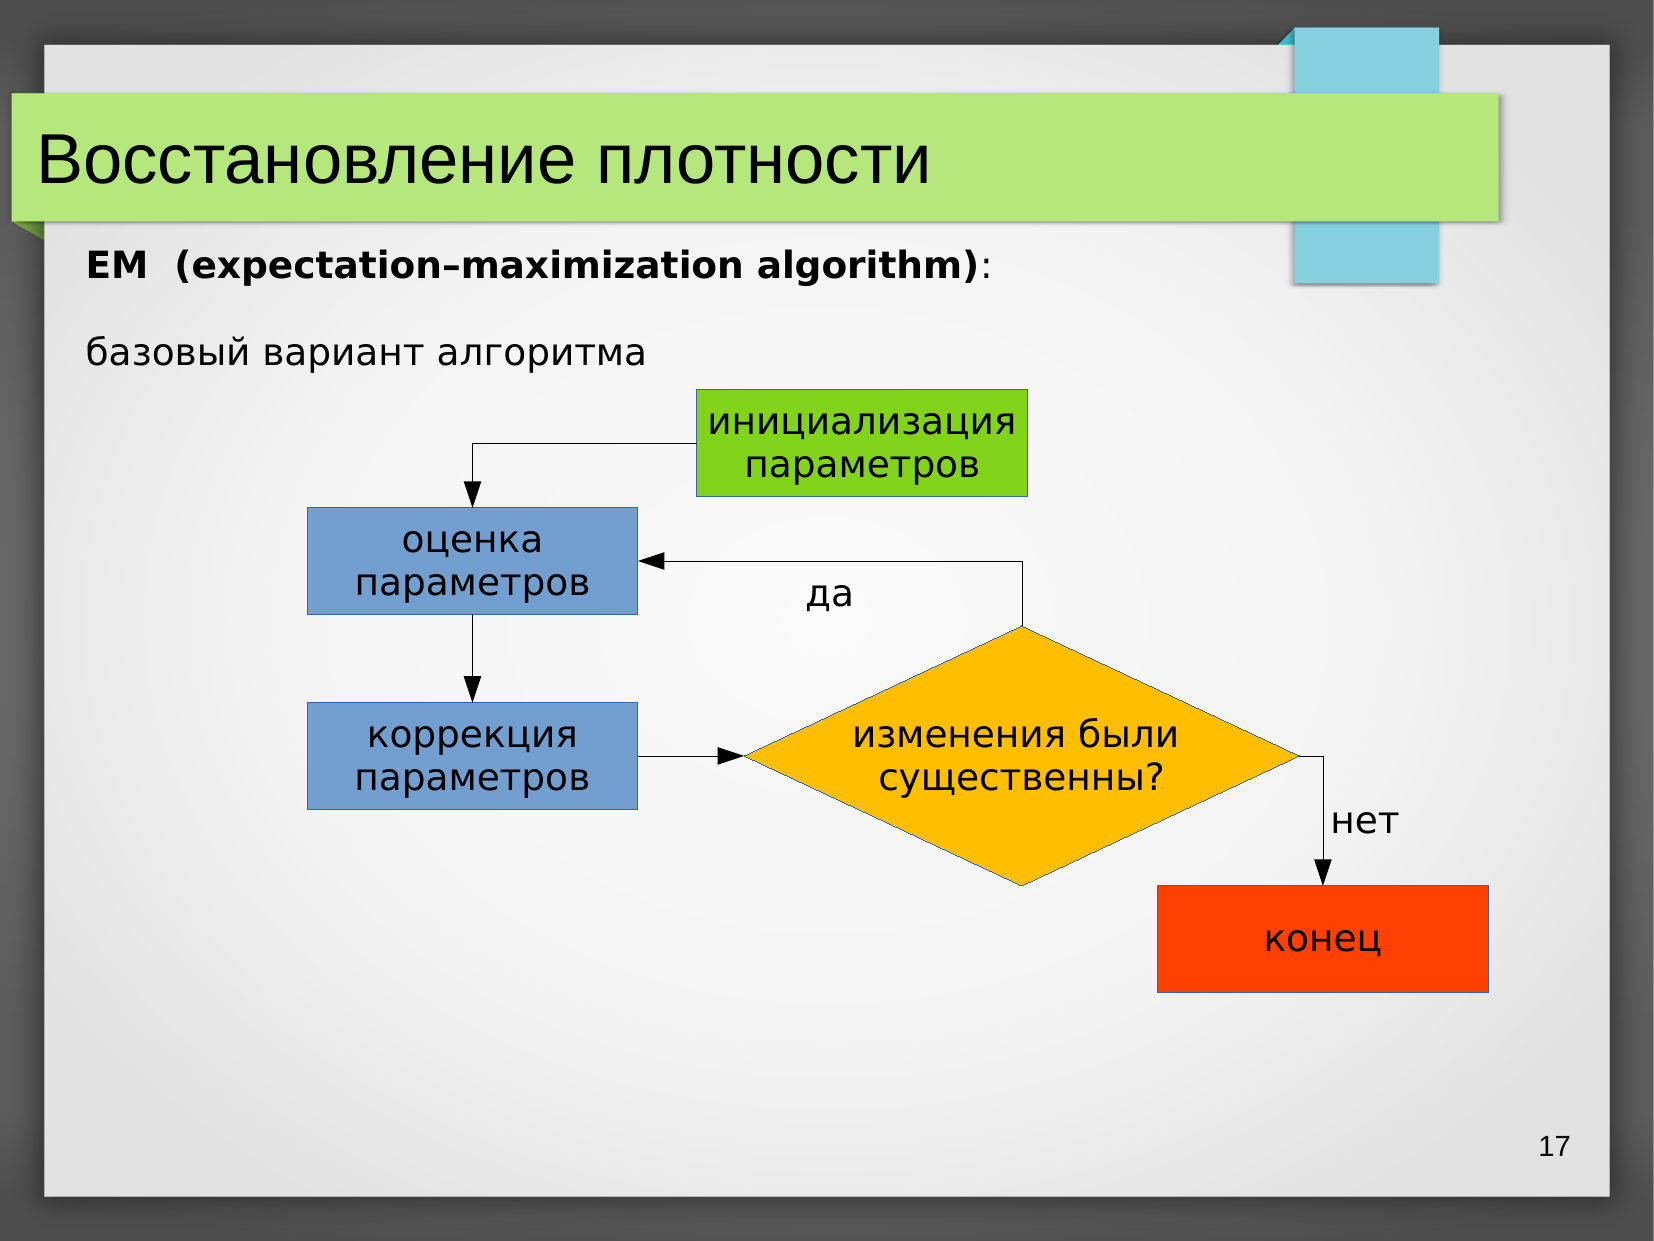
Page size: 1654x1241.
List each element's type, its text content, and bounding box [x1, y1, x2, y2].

text_box EM (expectation–maximization algorithm): базовый вариант алгоритма [70, 236, 1193, 388]
title Восстановление плотности [35, 118, 1489, 200]
text_box конец [1157, 885, 1489, 993]
text_box инициализация параметров [696, 389, 1028, 497]
text_box изменения были существенны? [744, 625, 1300, 886]
picture [0, 0, 1654, 1241]
text_box оценка параметров [307, 507, 638, 615]
text_box коррекция параметров [307, 702, 638, 810]
